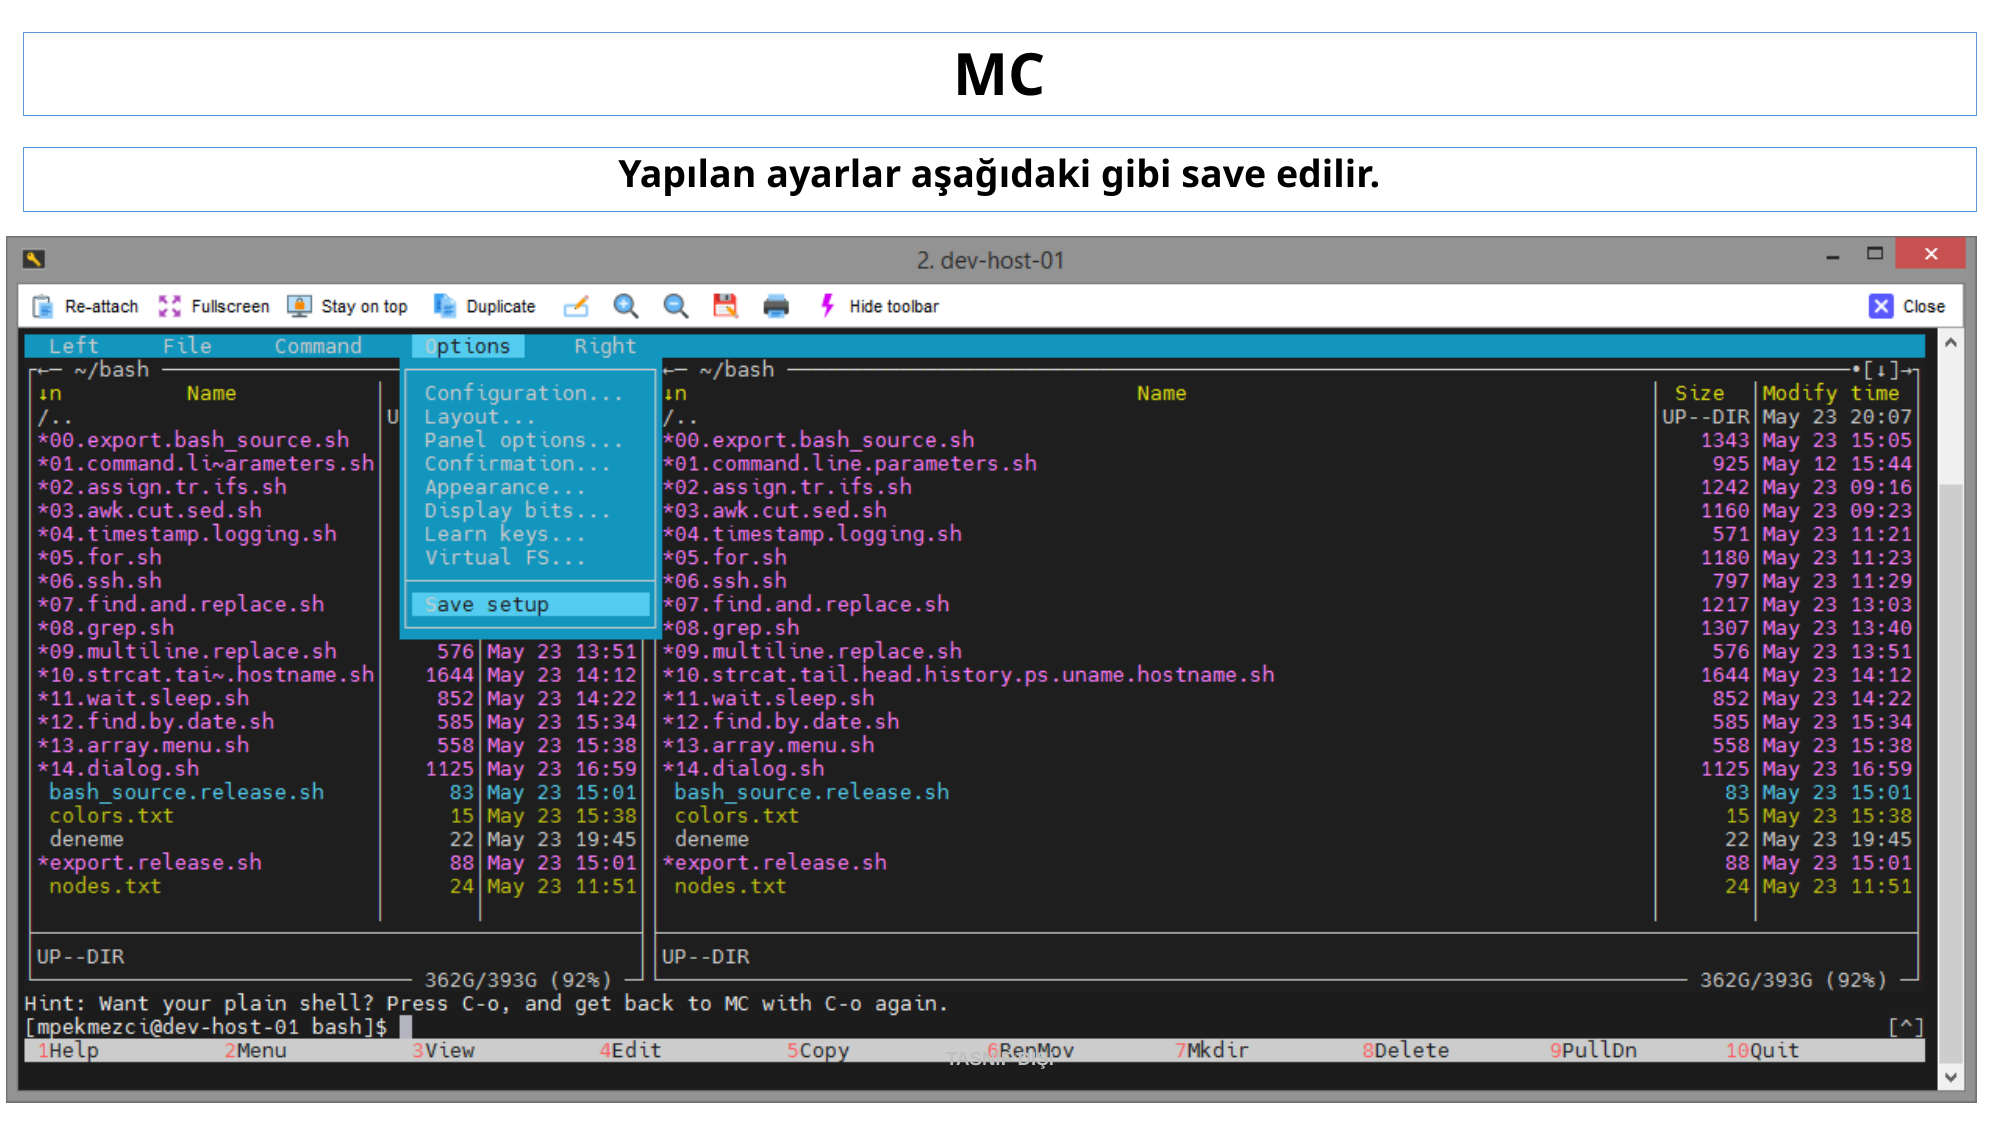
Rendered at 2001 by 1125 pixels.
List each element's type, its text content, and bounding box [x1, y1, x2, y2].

footer TASNİF DIŞI [0, 1042, 2000, 1103]
picture [6, 236, 1977, 1042]
title MC [23, 32, 1977, 116]
text_box Yapılan ayarlar aşağıdaki gibi save edilir. [23, 147, 1977, 212]
